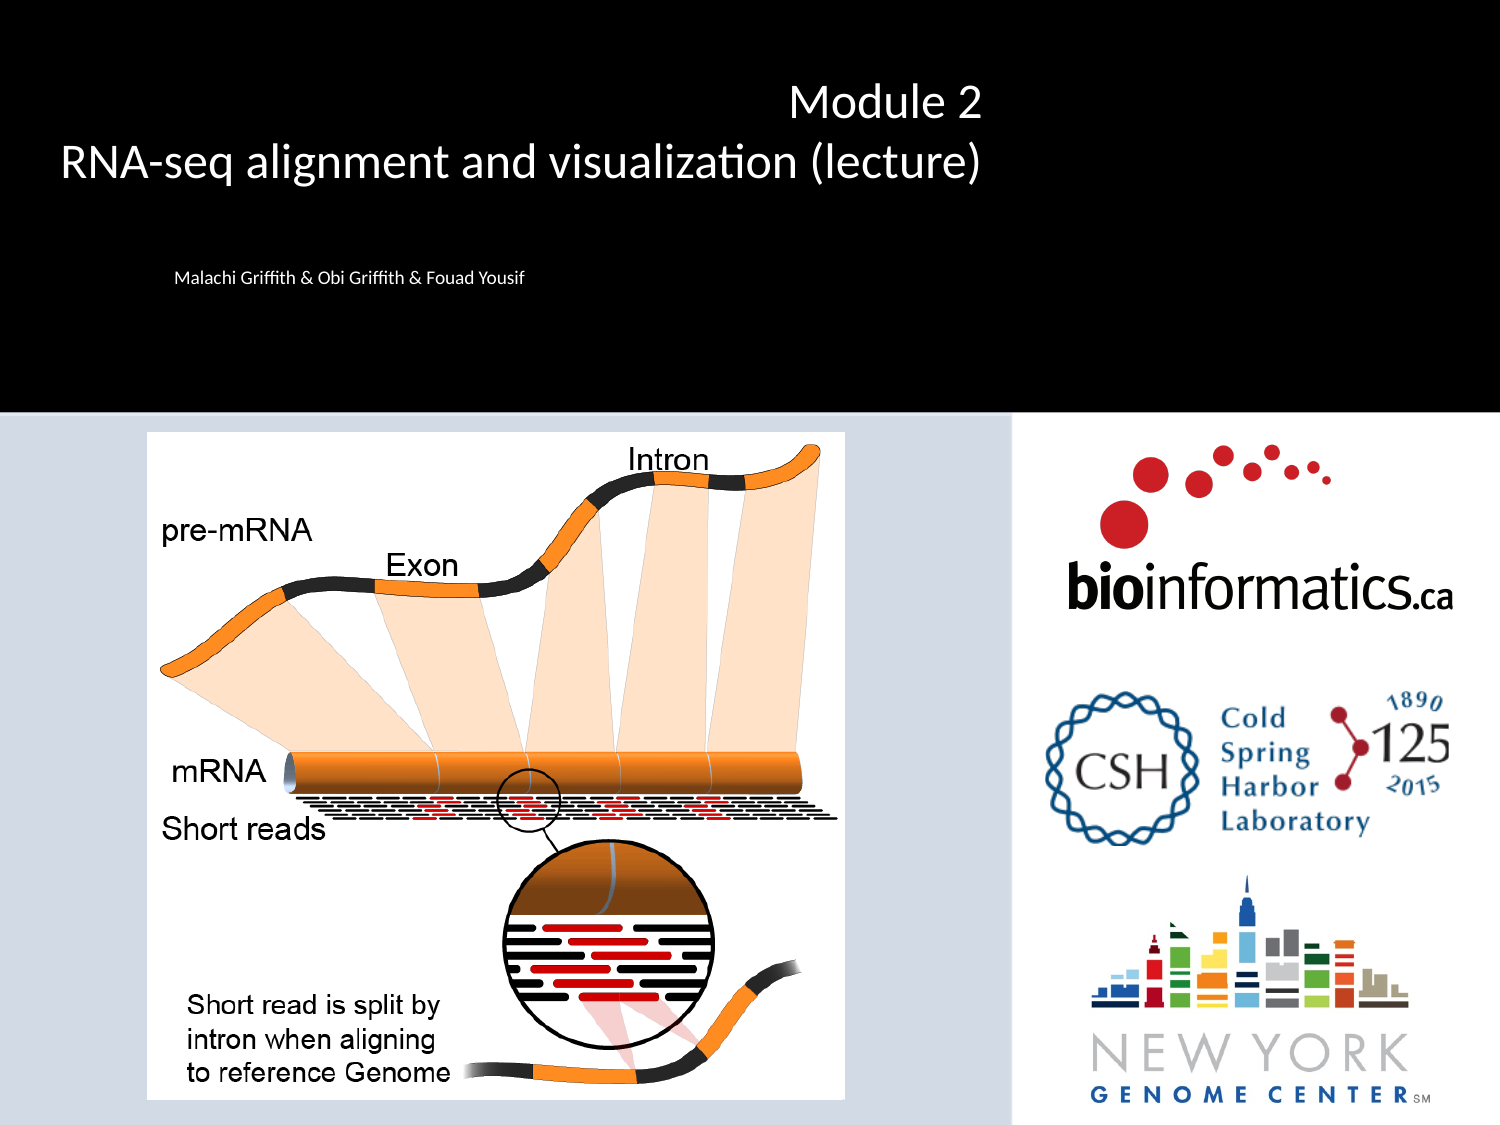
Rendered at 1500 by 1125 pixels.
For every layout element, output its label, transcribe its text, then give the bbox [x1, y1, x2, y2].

text_box Malachi Griffith & Obi Griffith & Fouad Yousif High-throughput Biology: From Sequence to Networks April 27-May 3, 2015 [159, 231, 1010, 386]
text_box [0, 412, 1013, 1125]
picture [1045, 691, 1449, 846]
text_box Module 2 RNA-seq alignment and visualization (lecture) [9, 59, 998, 198]
picture [1068, 444, 1453, 610]
picture [1077, 867, 1443, 1111]
picture [147, 432, 845, 1100]
